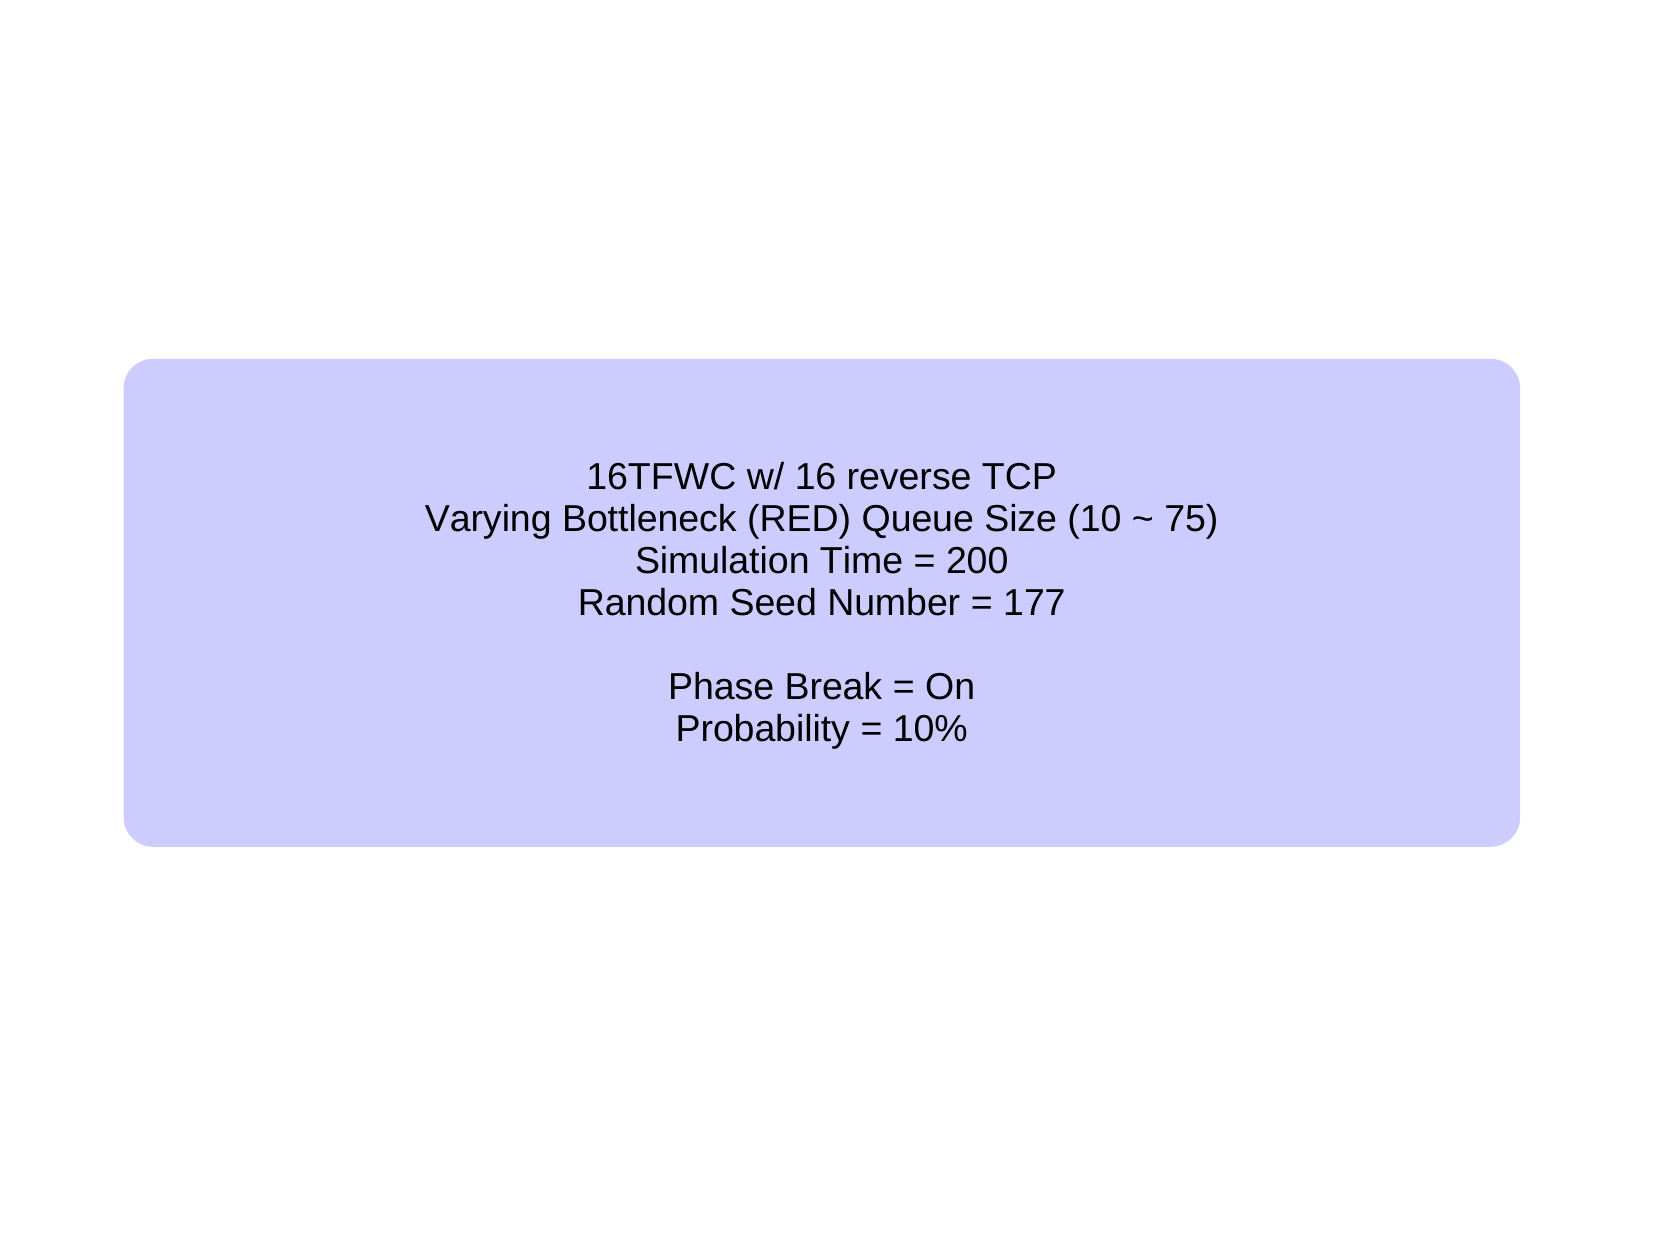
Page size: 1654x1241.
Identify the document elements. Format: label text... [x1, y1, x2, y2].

text_box 16TFWC w/ 16 reverse TCP Varying Bottleneck (RED) Queue Size (10 ~ 75) Simulation Time = 200 Random Seed Number = 177 Phase Break = On Probability = 10% [123, 358, 1521, 847]
